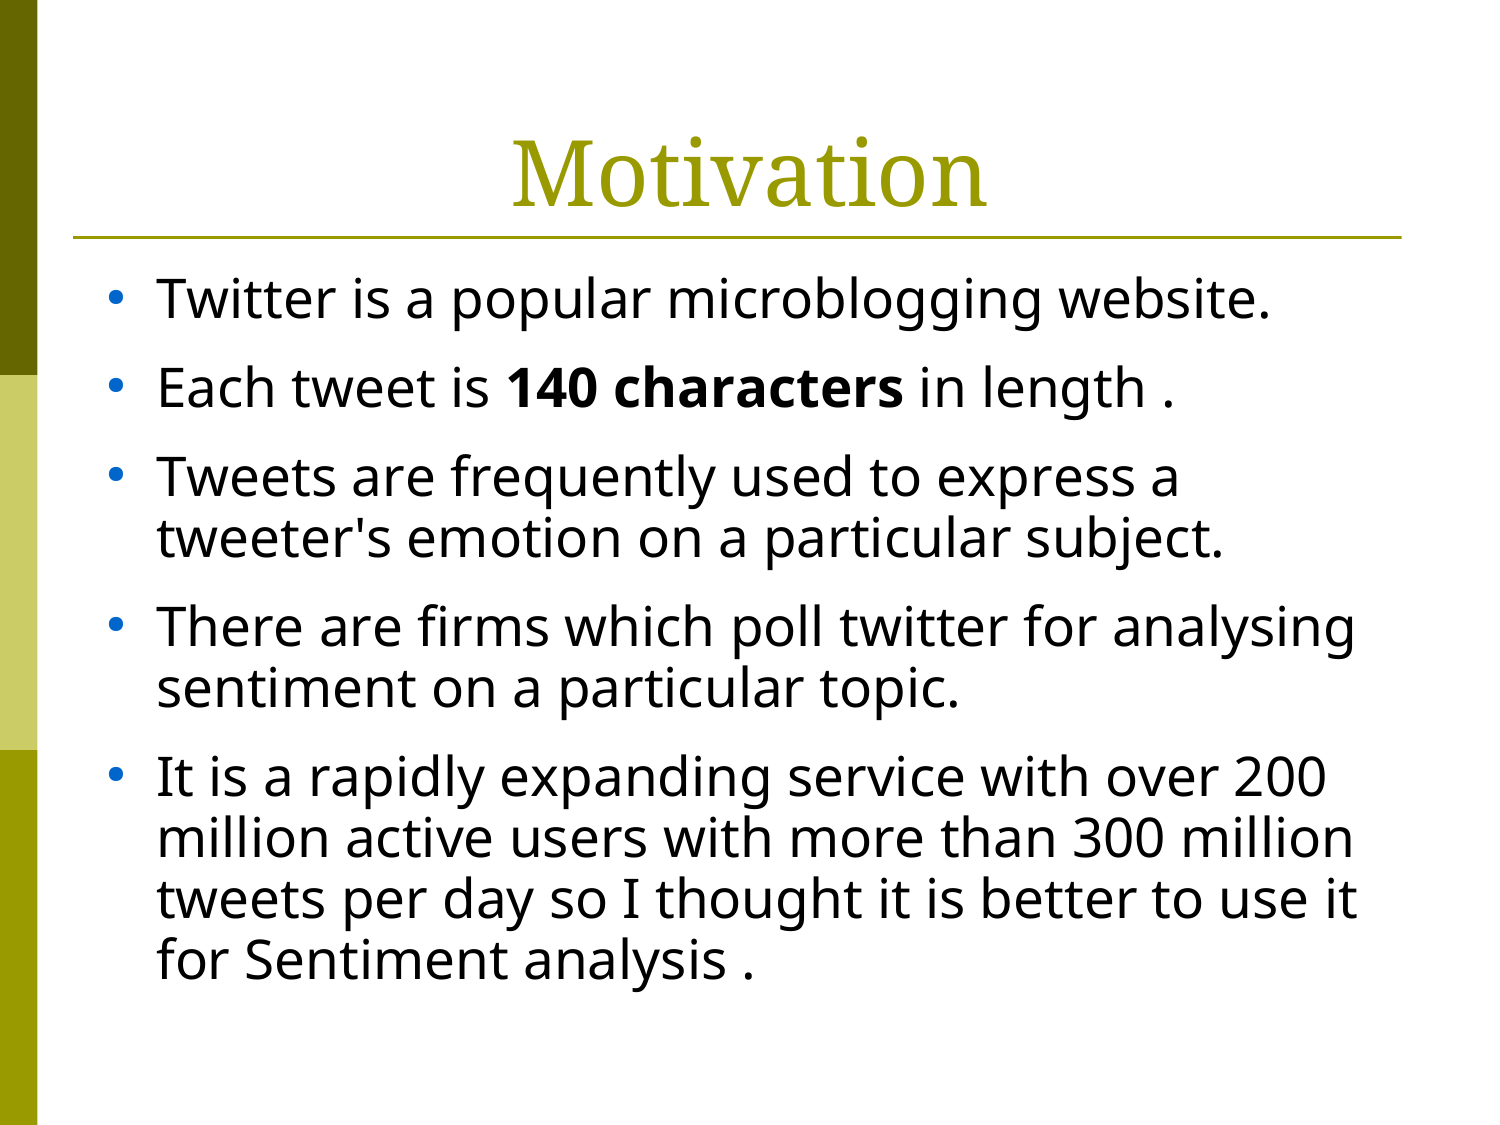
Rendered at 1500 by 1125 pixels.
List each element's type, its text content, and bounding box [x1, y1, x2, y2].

list Twitter is a popular microblogging website. Each tweet is 140 characters in length . Tweets are frequently used to express a tweeter's emotion on a particular subject. There are firms which poll twitter for analysing sentiment on a particular topic. It is a rapidly expanding service with over 200 million active users with more than 300 million tweets per day so I thought it is better to use it for Sentiment analysis . [75, 262, 1426, 1006]
title Motivation [75, 45, 1426, 233]
